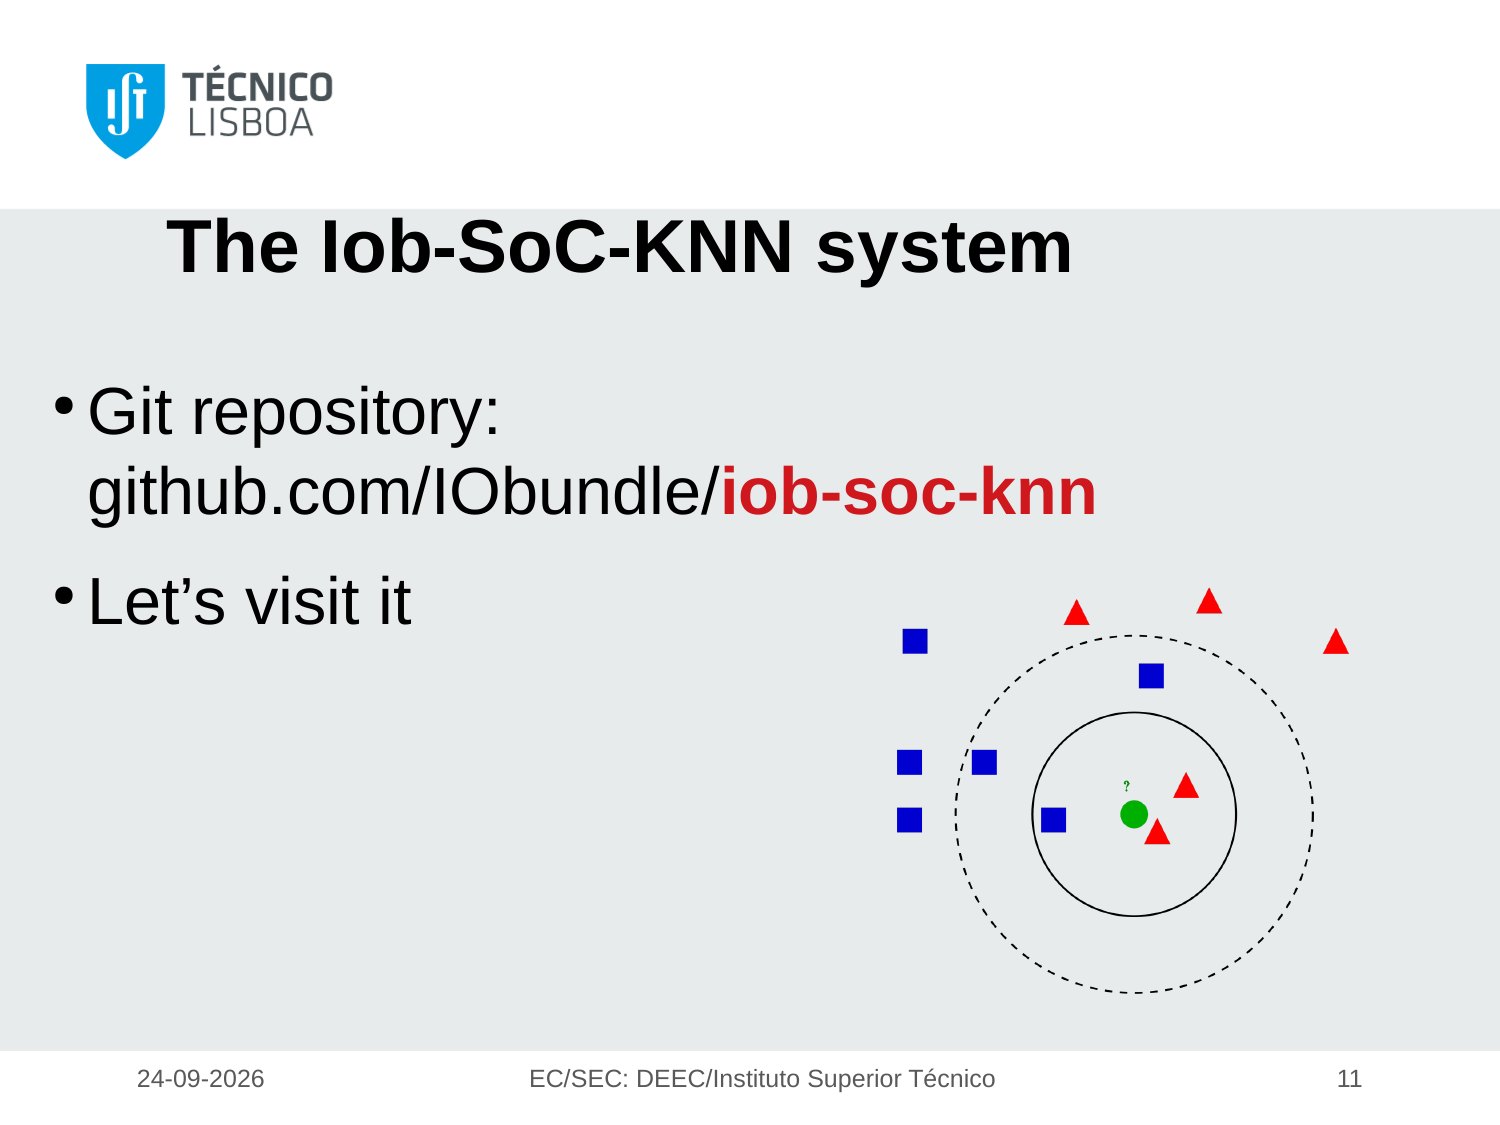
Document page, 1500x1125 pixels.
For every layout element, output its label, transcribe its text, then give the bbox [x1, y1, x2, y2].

slide_number <number> [1077, 1052, 1378, 1103]
footer EC/SEC: DEEC/Instituto Superior Técnico [512, 1052, 1021, 1103]
title The Iob-SoC-KNN system [151, 171, 1408, 314]
list Git repository: github.com/IObundle/iob-soc-knn Let’s visit it [52, 367, 1242, 1030]
picture [0, 0, 1500, 1125]
slide_number 27-10-2020 [121, 1052, 425, 1103]
